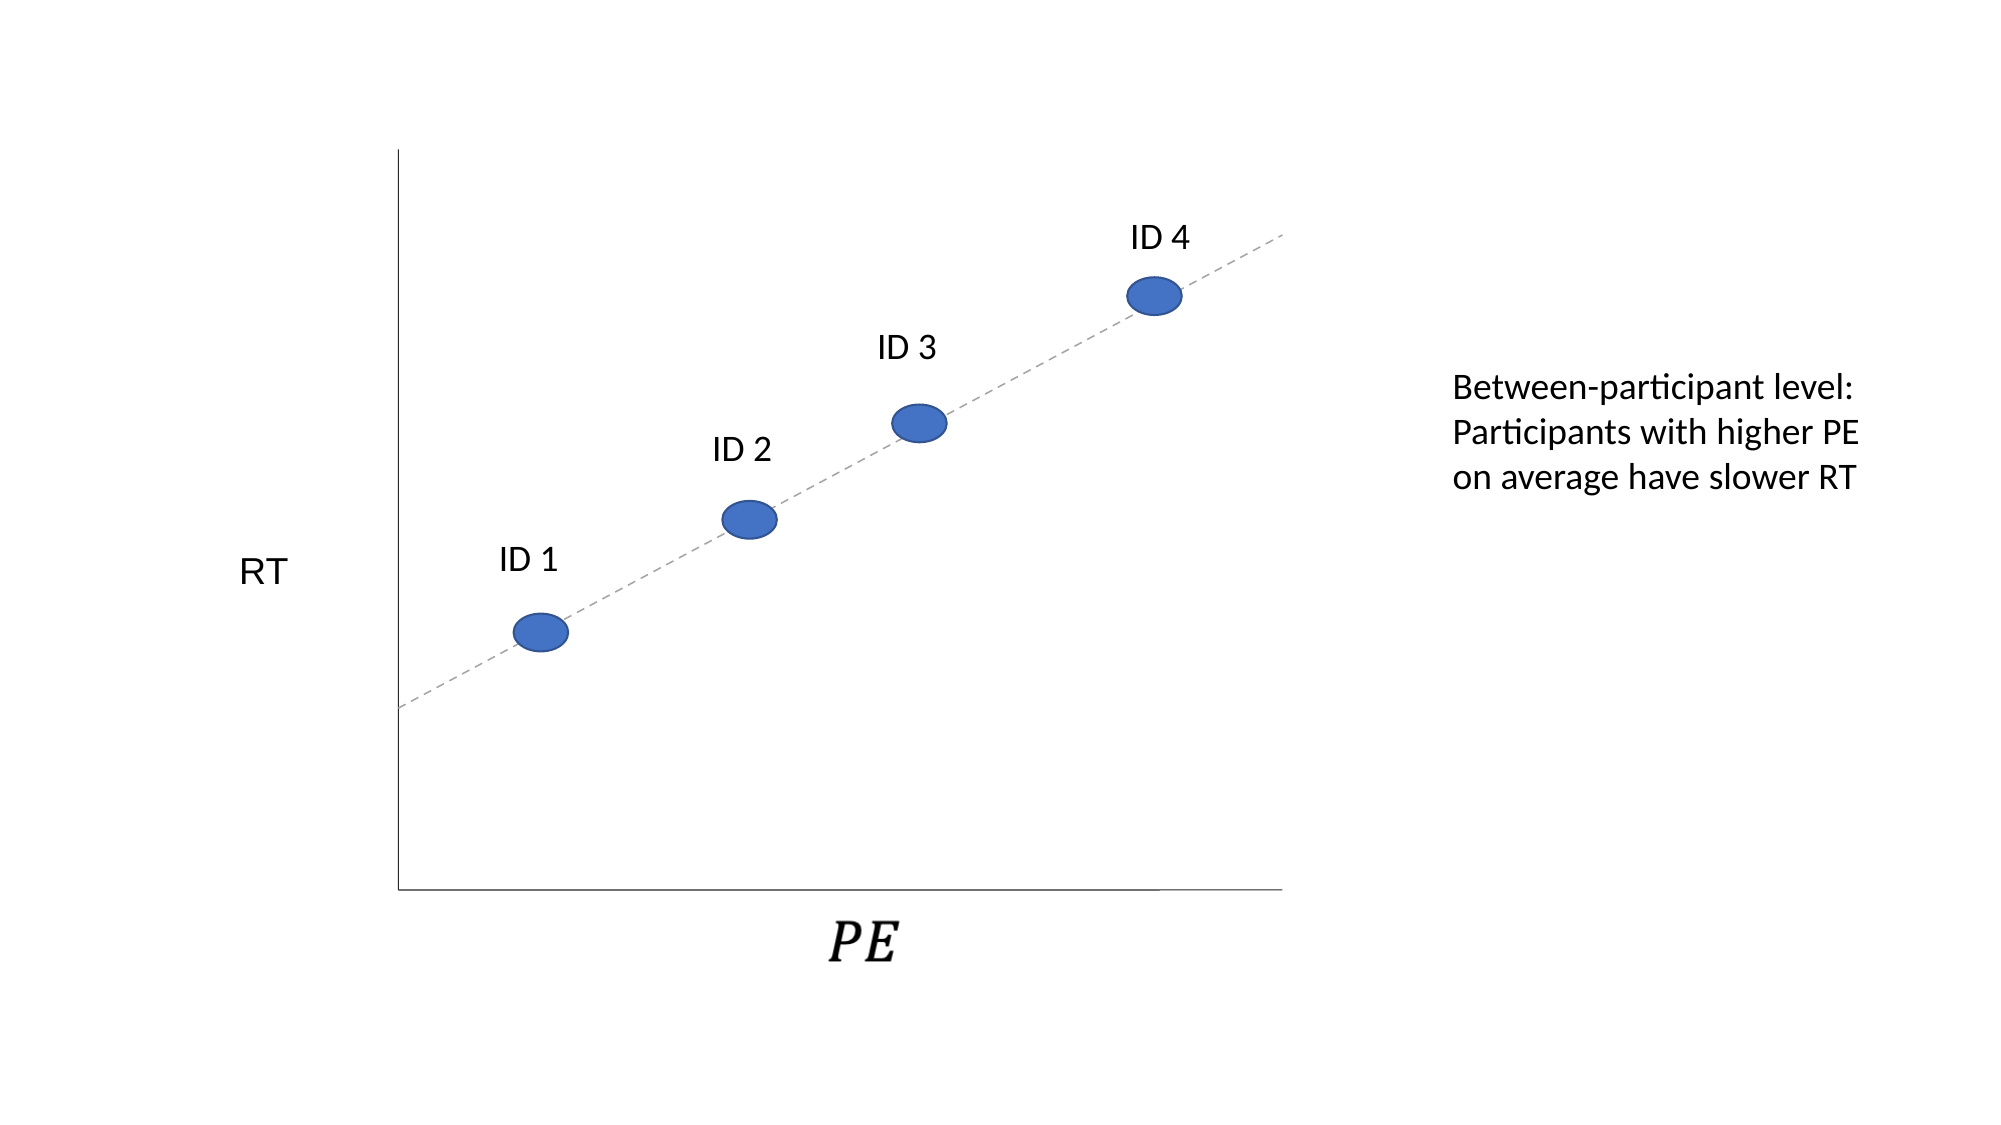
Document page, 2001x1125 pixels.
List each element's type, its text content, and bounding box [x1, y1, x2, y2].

text_box ID 3 [862, 314, 974, 375]
text_box [1127, 277, 1182, 315]
text_box ID 4 [1115, 204, 1227, 265]
text_box [892, 404, 947, 443]
text_box [722, 500, 777, 539]
text_box Between-participant level: Participants with higher PE on average have slower RT [1437, 354, 1884, 505]
text_box RT [224, 543, 378, 601]
text_box [513, 613, 569, 652]
text_box ID 1 [484, 526, 596, 587]
text_box ID 2 [697, 416, 809, 477]
text_box [782, 899, 947, 986]
